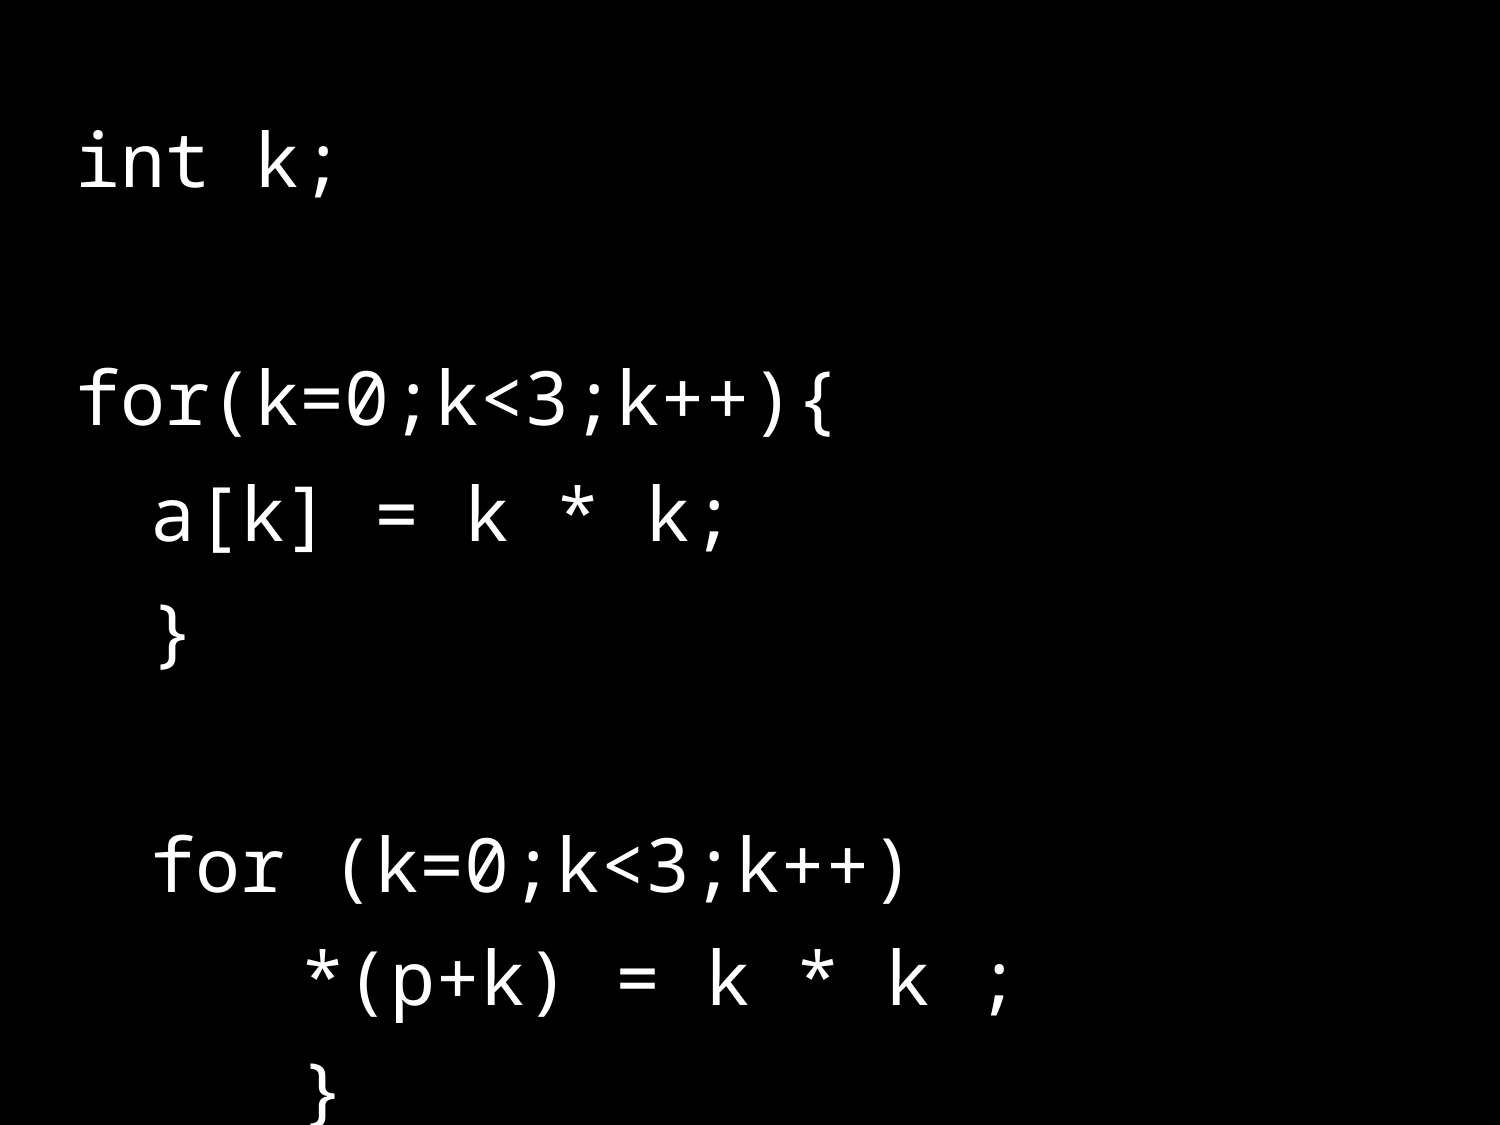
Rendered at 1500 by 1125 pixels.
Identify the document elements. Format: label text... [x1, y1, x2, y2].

list int k; for(k=0;k<3;k++){ a[k] = k * k; } for (k=0;k<3;k++) *(p+k) = k * k ; } [75, 106, 1463, 1005]
